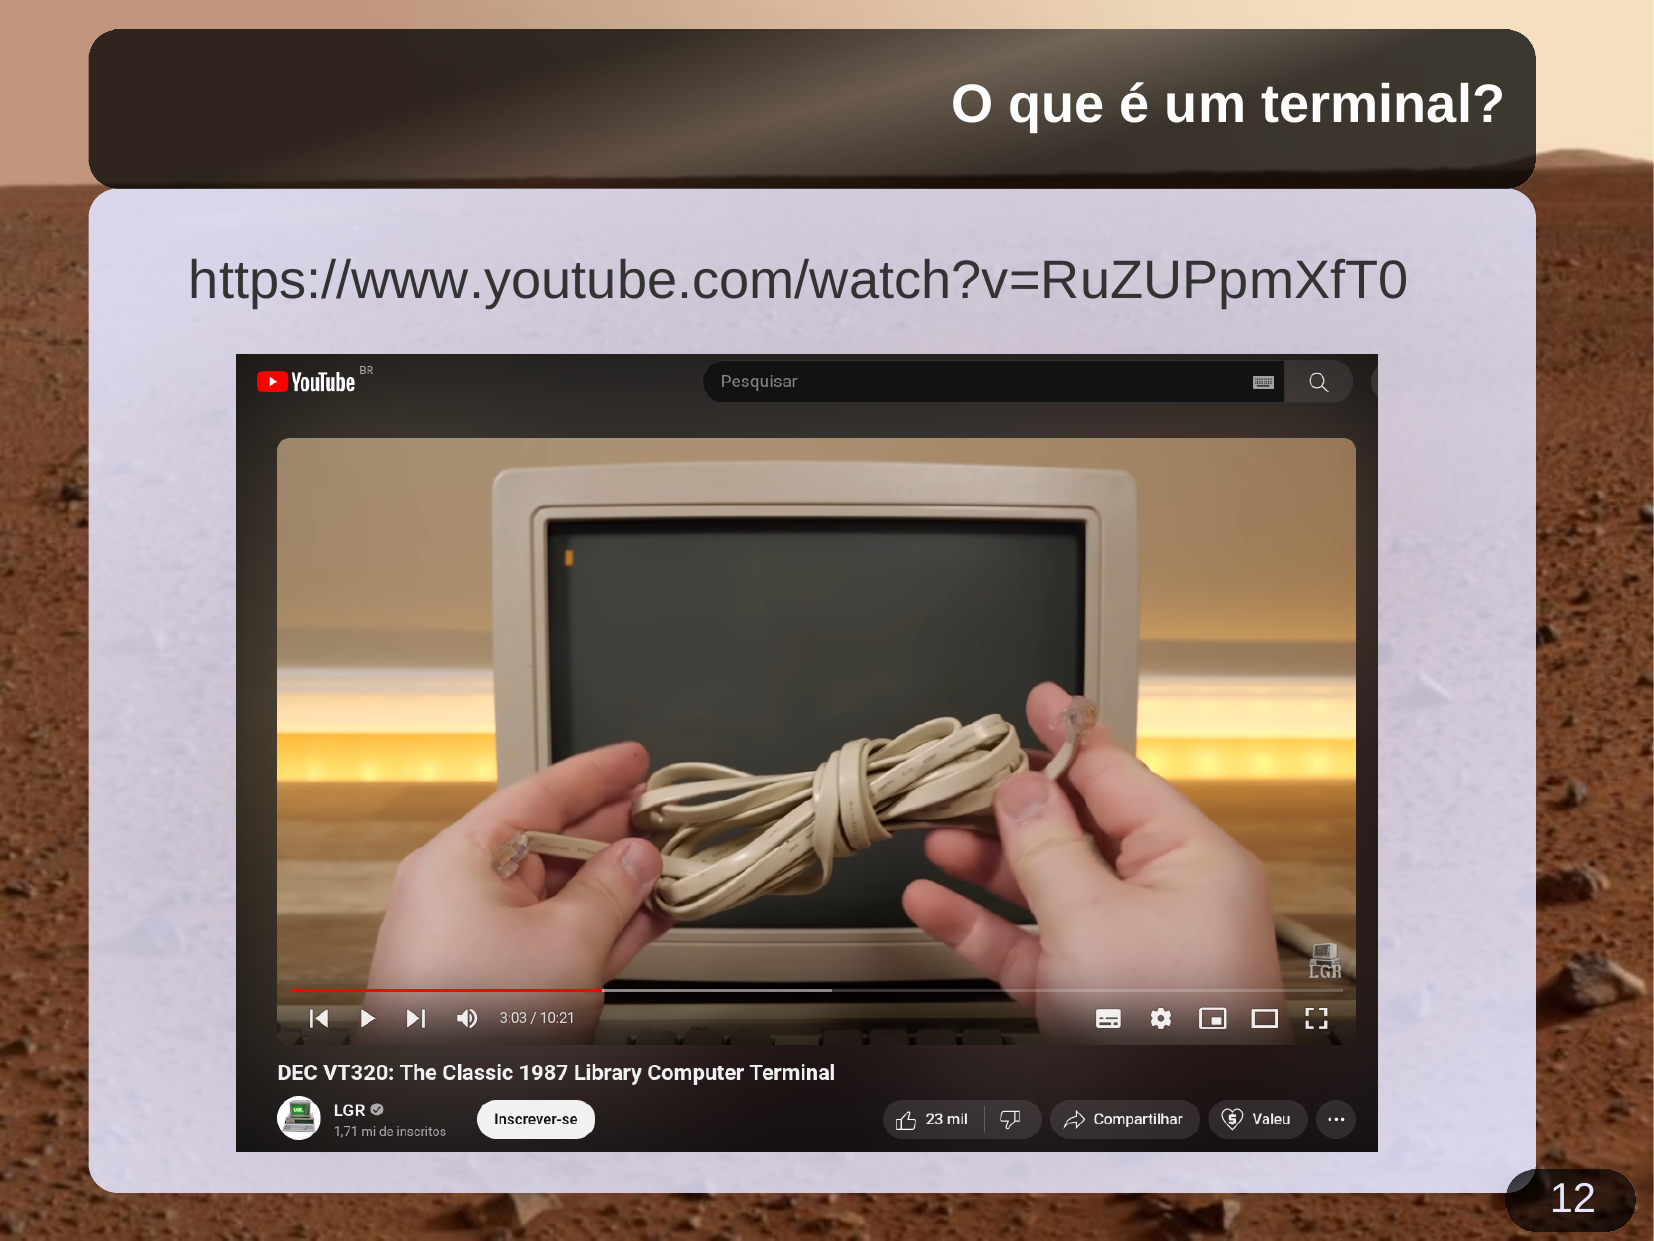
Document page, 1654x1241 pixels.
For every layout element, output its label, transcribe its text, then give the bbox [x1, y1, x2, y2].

list https://www.youtube.com/watch?v=RuZUPpmXfT0 [118, 177, 1477, 1123]
title O que é um terminal? [118, 59, 1506, 148]
picture [0, 0, 1654, 1241]
